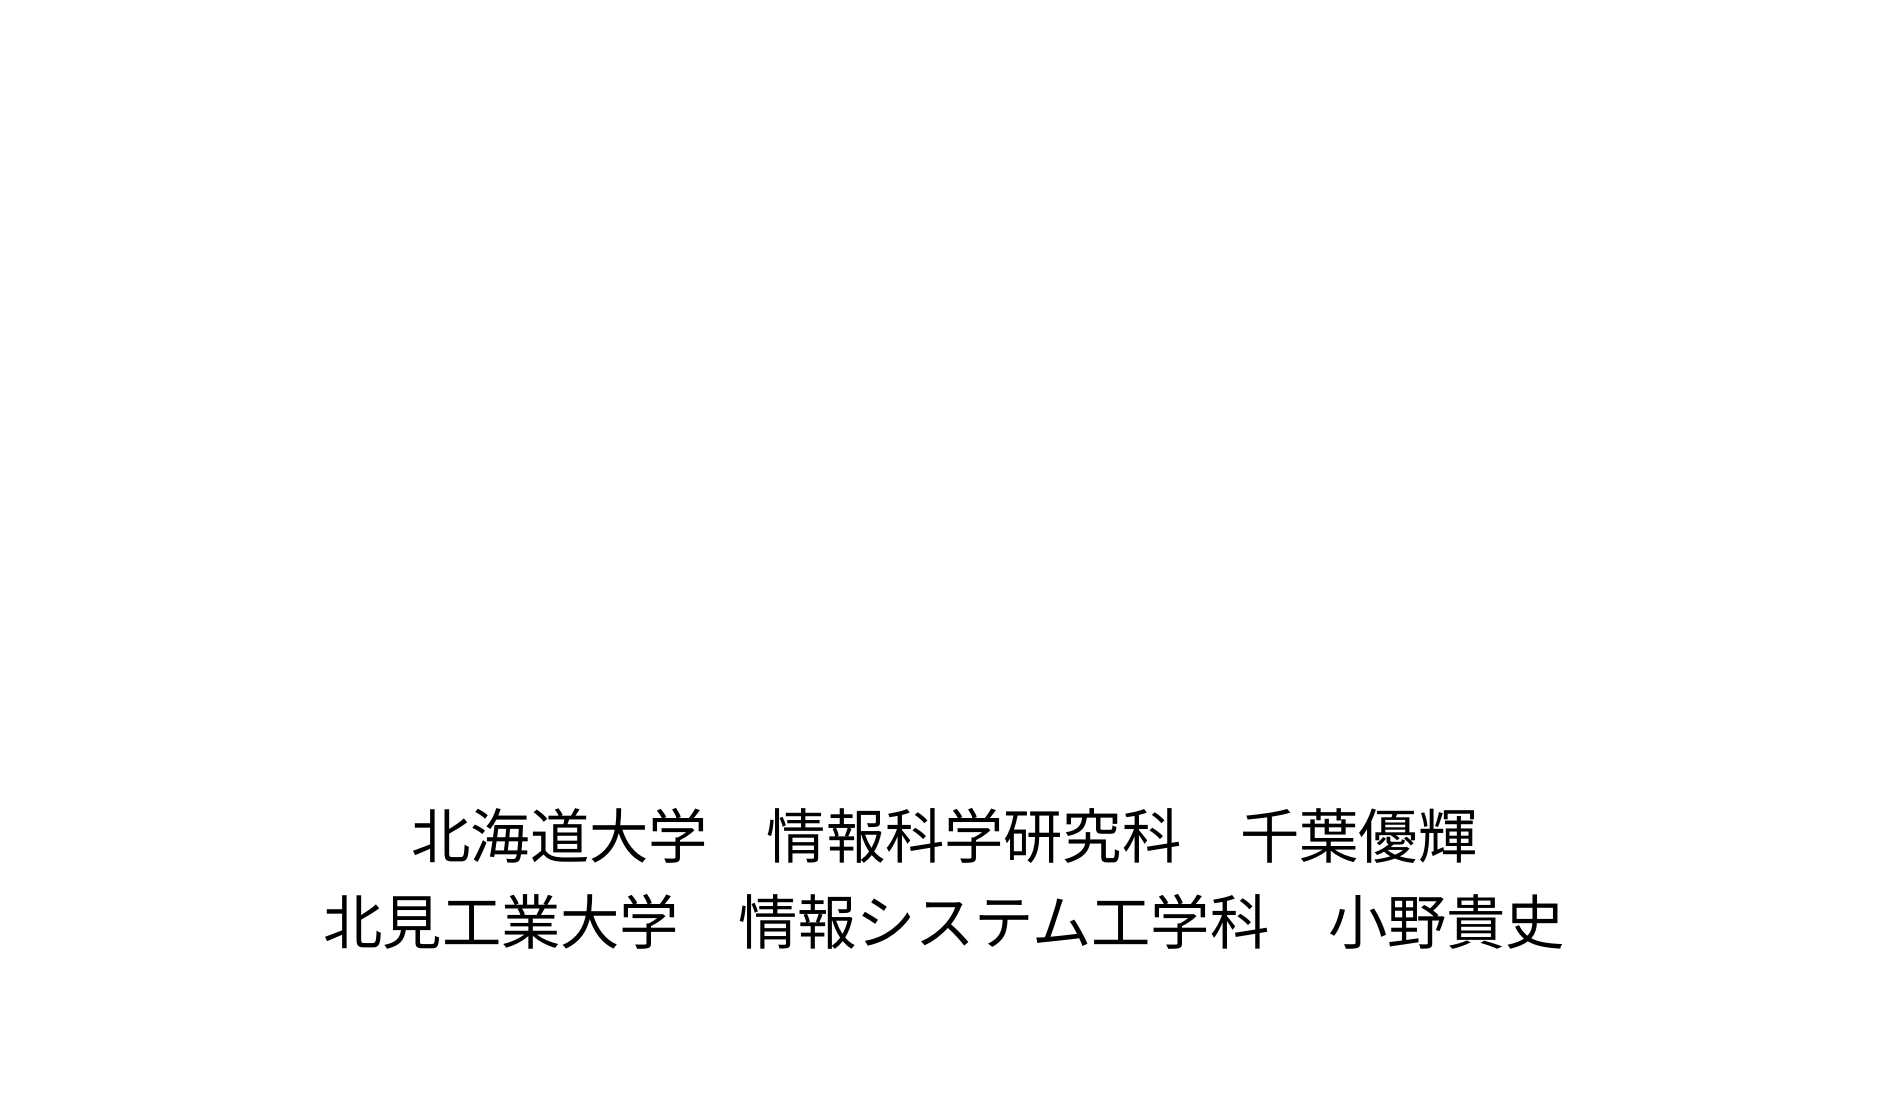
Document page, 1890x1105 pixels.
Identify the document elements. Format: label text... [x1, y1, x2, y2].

subtitle 北海道大学 情報科学研究科 千葉優輝 北見工業大学 情報システム工学科 小野貴史 [94, 186, 1796, 1042]
